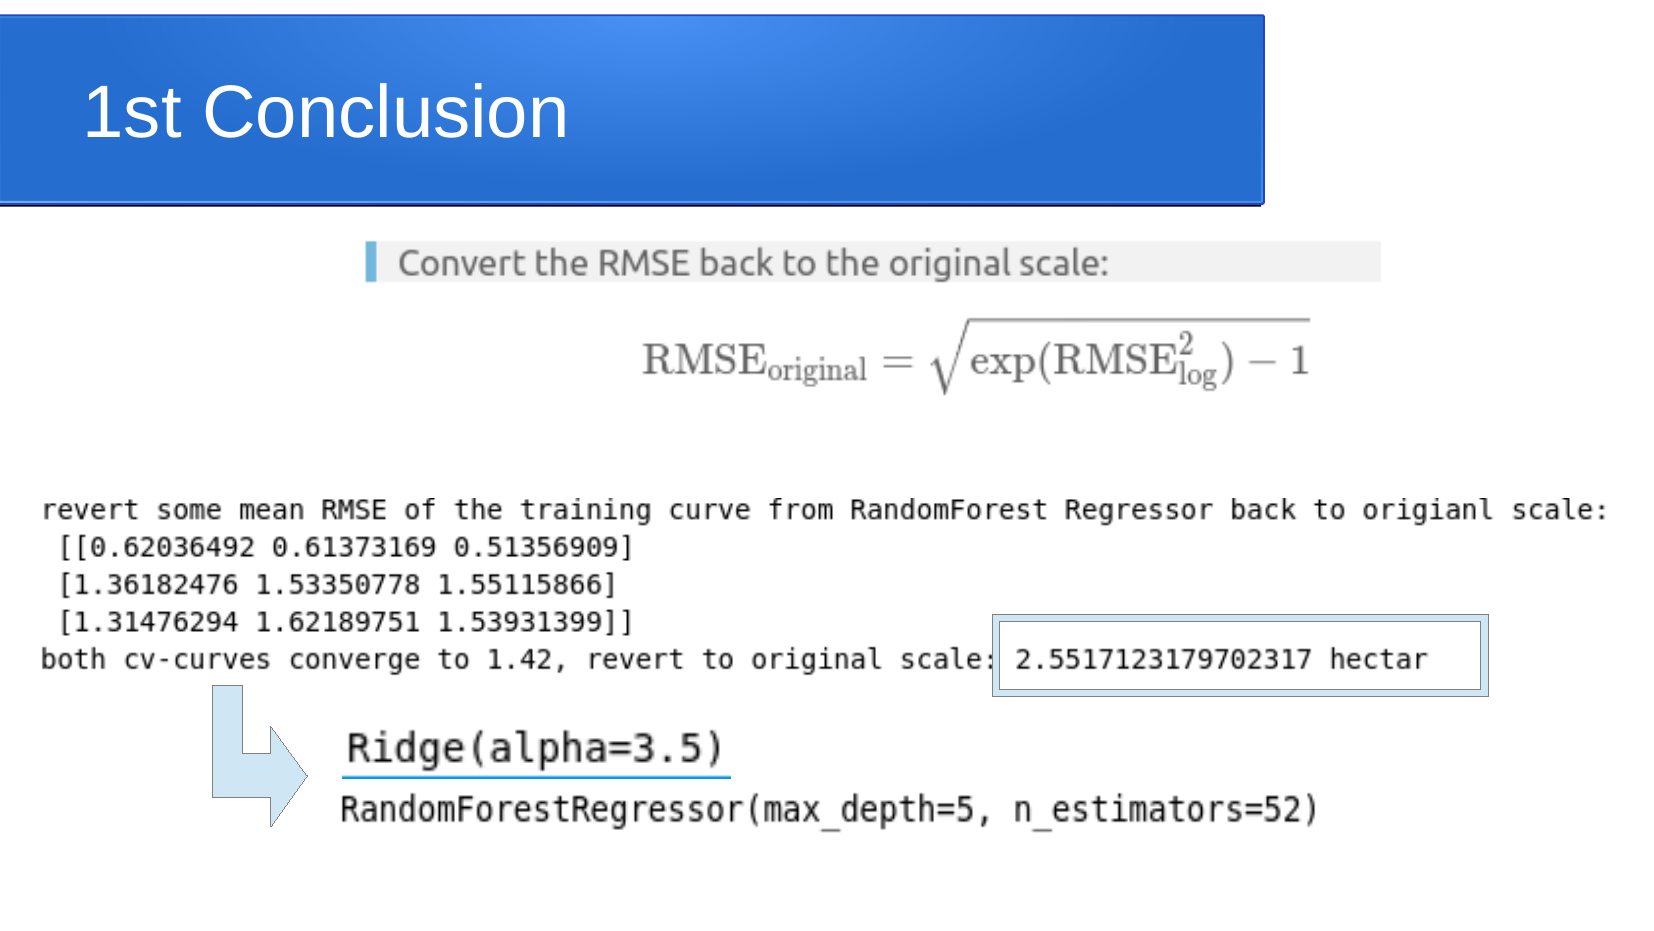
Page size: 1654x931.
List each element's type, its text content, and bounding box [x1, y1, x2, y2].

picture [318, 720, 1379, 863]
title 1st Conclusion [82, 35, 1235, 189]
text_box [212, 685, 308, 827]
text_box [992, 614, 1489, 697]
picture [330, 212, 1381, 449]
picture [35, 498, 1619, 686]
picture [1000, 622, 1480, 686]
